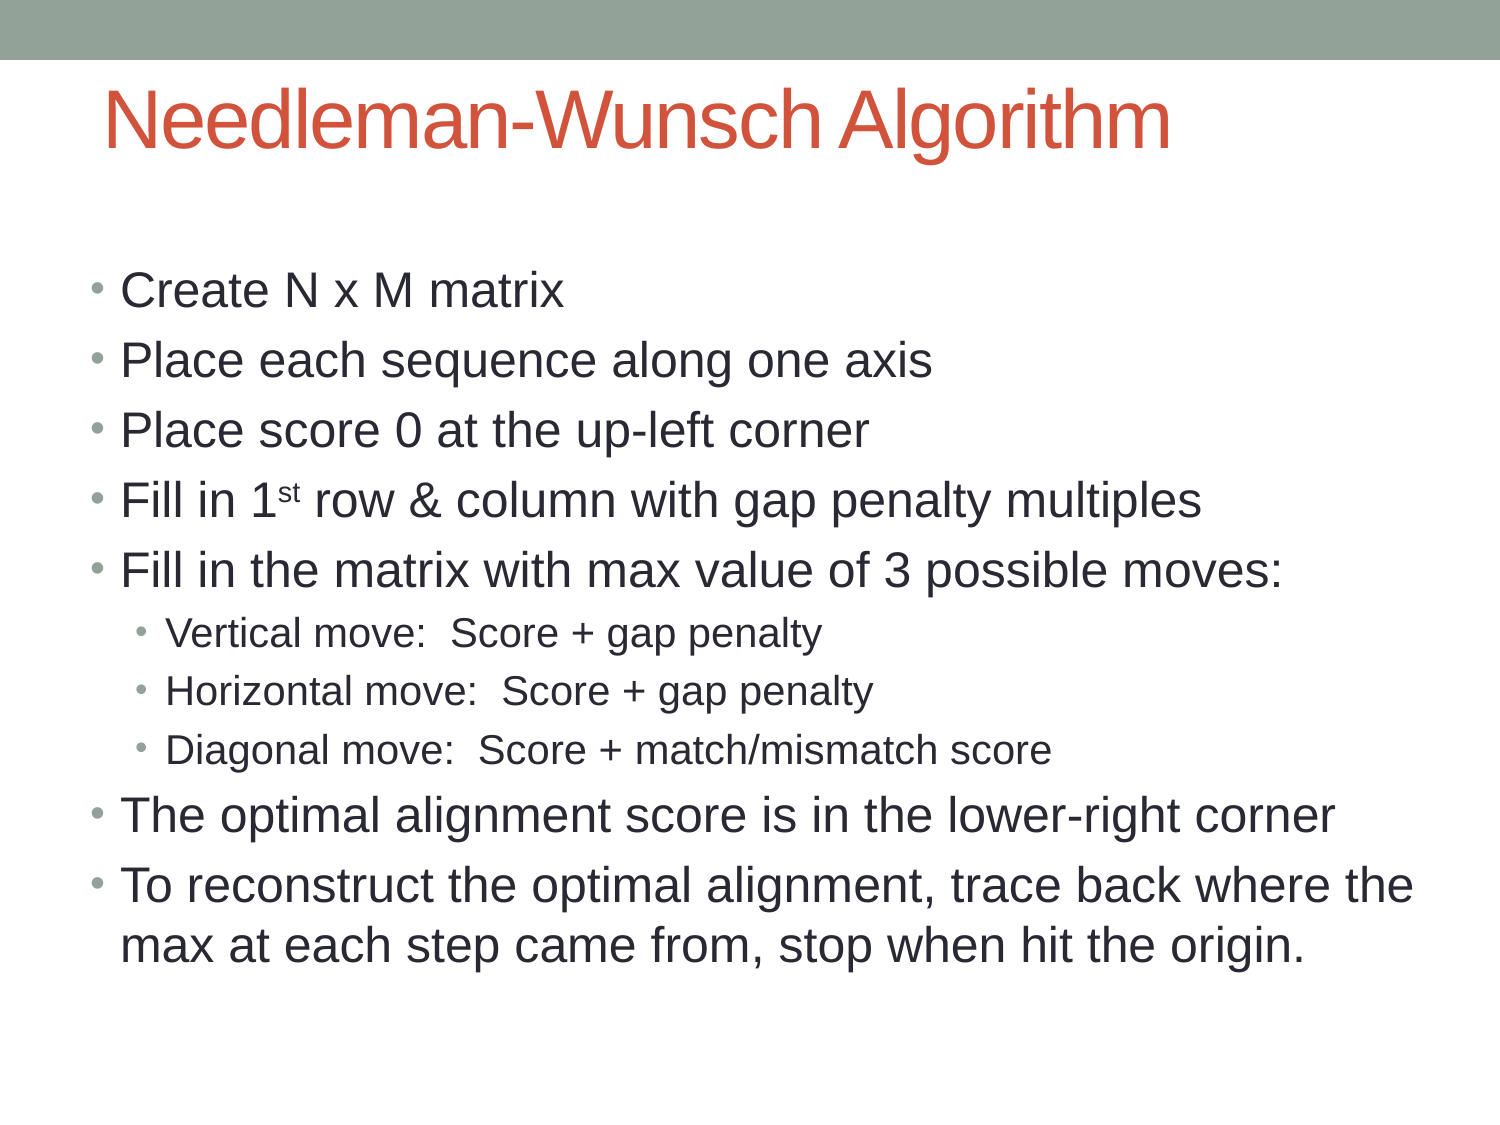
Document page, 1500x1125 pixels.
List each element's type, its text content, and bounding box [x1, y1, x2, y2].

list Create N x M matrix Place each sequence along one axis Place score 0 at the up-left corner Fill in 1st row & column with gap penalty multiples Fill in the matrix with max value of 3 possible moves: Vertical move: Score + gap penalty Horizontal move: Score + gap penalty Diagonal move: Score + match/mismatch score The optimal alignment score is in the lower-right corner To reconstruct the optimal alignment, trace back where the max at each step came from, stop when hit the origin. [75, 249, 1475, 1063]
title Needleman-Wunsch Algorithm [87, 37, 1438, 193]
